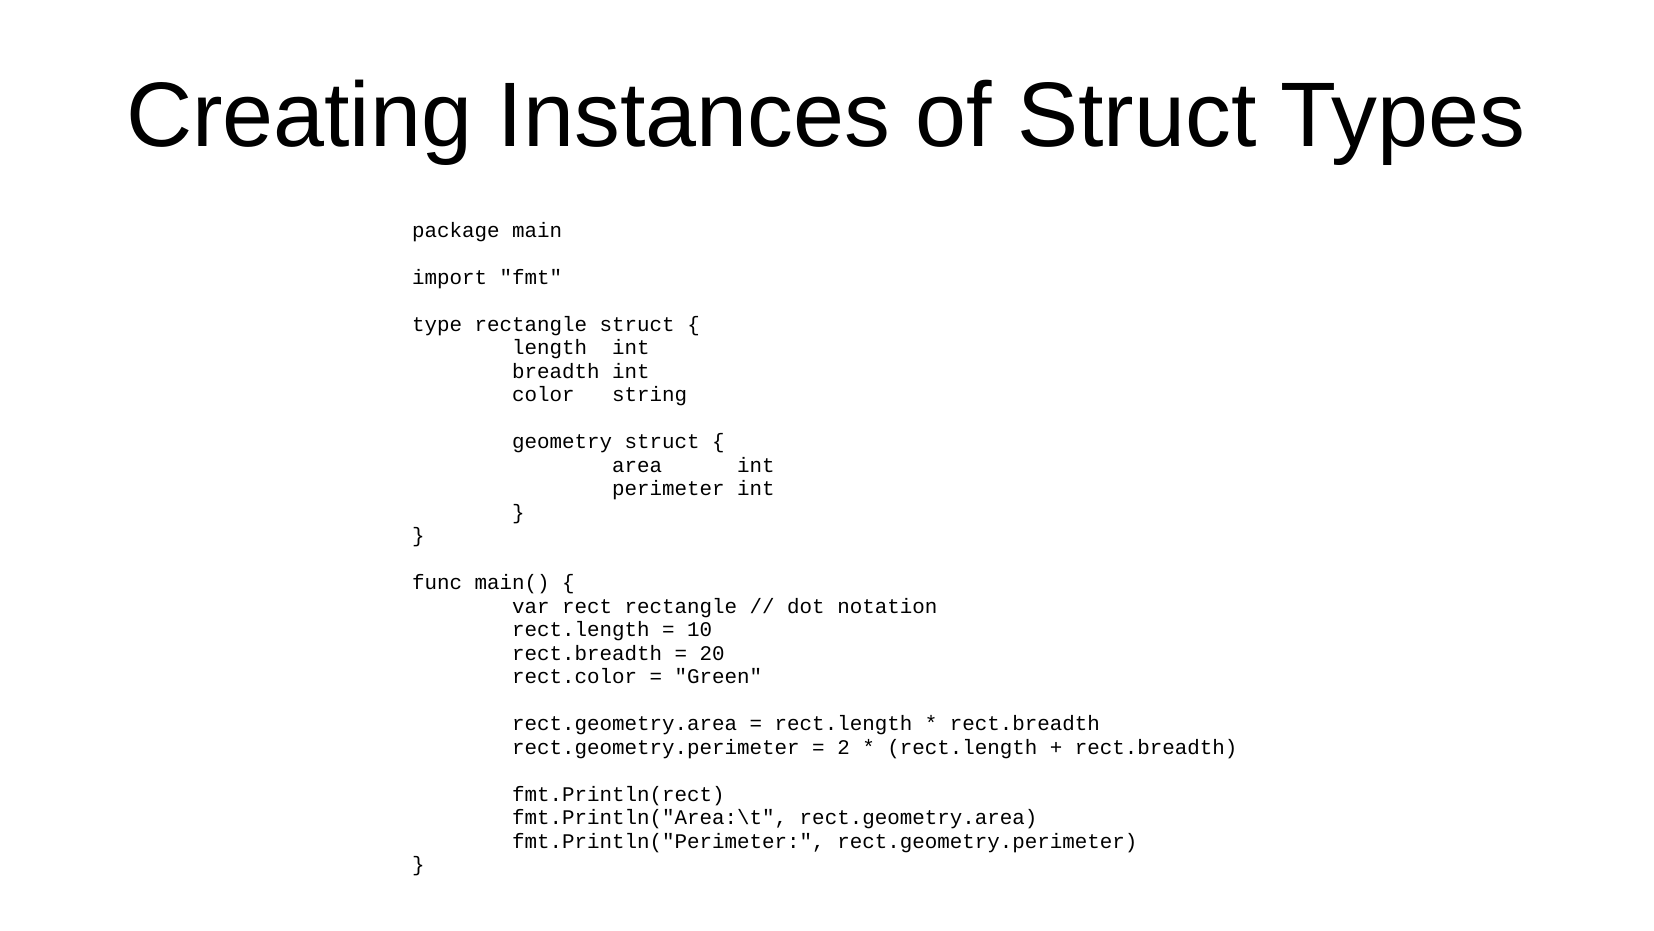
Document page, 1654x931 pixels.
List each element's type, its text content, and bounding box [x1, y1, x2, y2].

title Creating Instances of Struct Types [82, 37, 1571, 193]
text_box package main import "fmt" type rectangle struct { length int breadth int color string geometry struct { area int perimeter int } } func main() { var rect rectangle // dot notation rect.length = 10 rect.breadth = 20 rect.color = "Green" rect.geometry.area = rect.length * rect.breadth rect.geometry.perimeter = 2 * (rect.length + rect.breadth) fmt.Println(rect) fmt.Println("Area:\t", rect.geometry.area) fmt.Println("Perimeter:", rect.geometry.perimeter) } [397, 212, 1252, 886]
